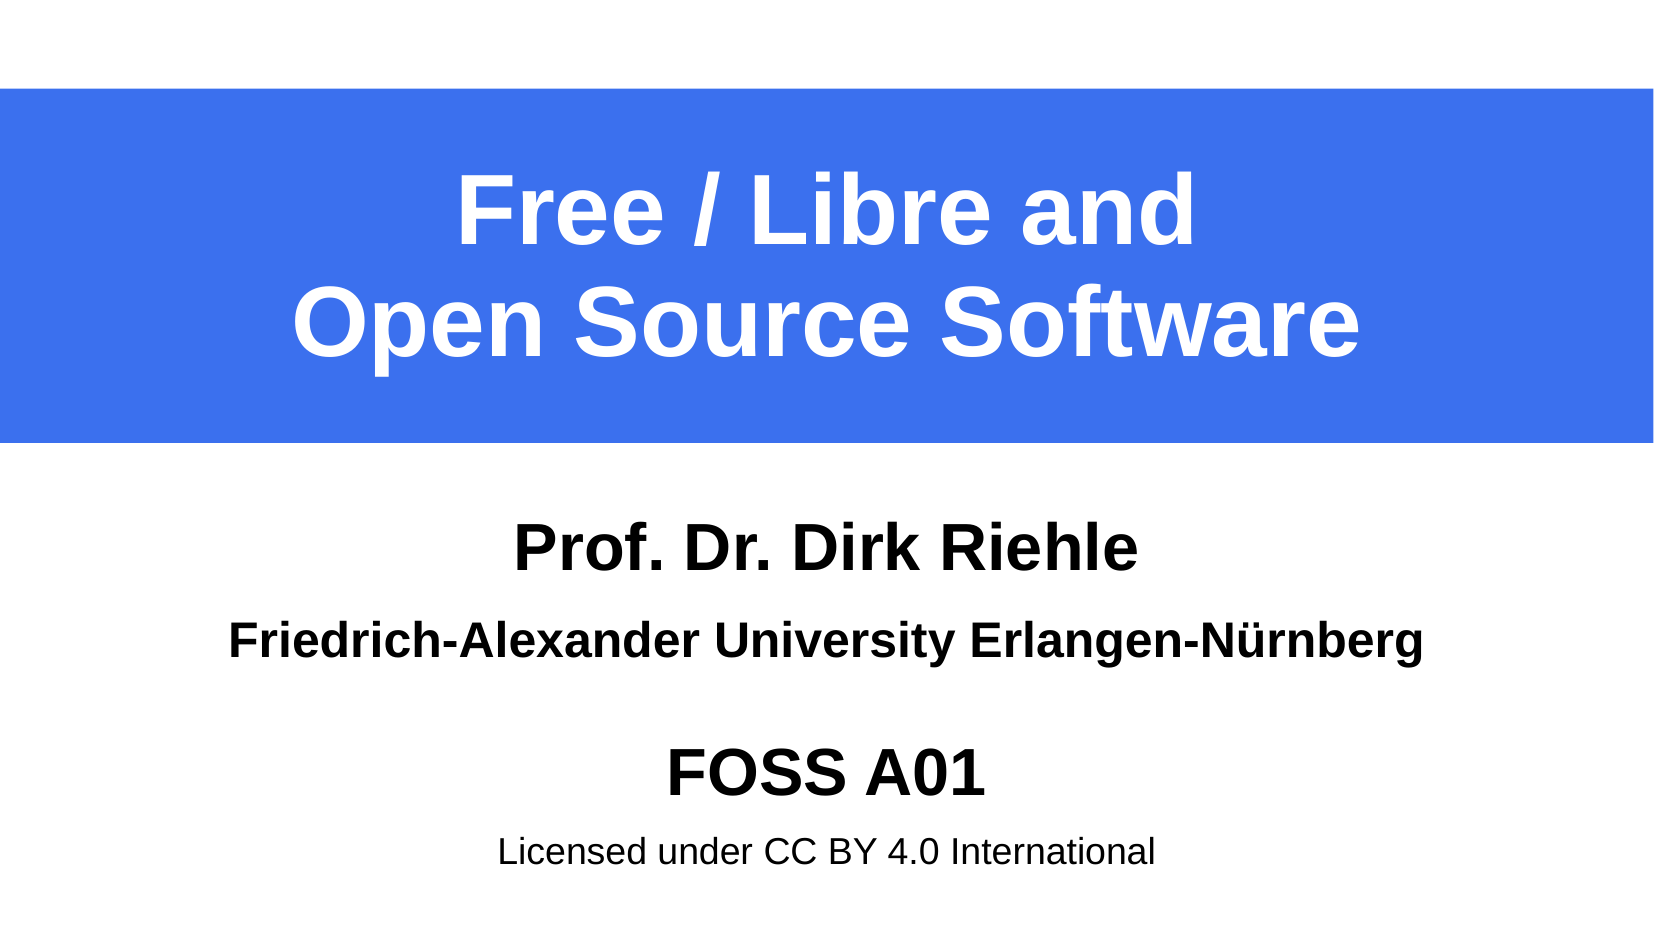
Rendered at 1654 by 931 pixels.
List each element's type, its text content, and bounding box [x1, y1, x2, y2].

subtitle Prof. Dr. Dirk Riehle Friedrich-Alexander University Erlangen-Nürnberg FOSS A01 Licensed under CC BY 4.0 International [29, 472, 1625, 886]
title Free / Libre and Open Source Software [0, 88, 1654, 443]
